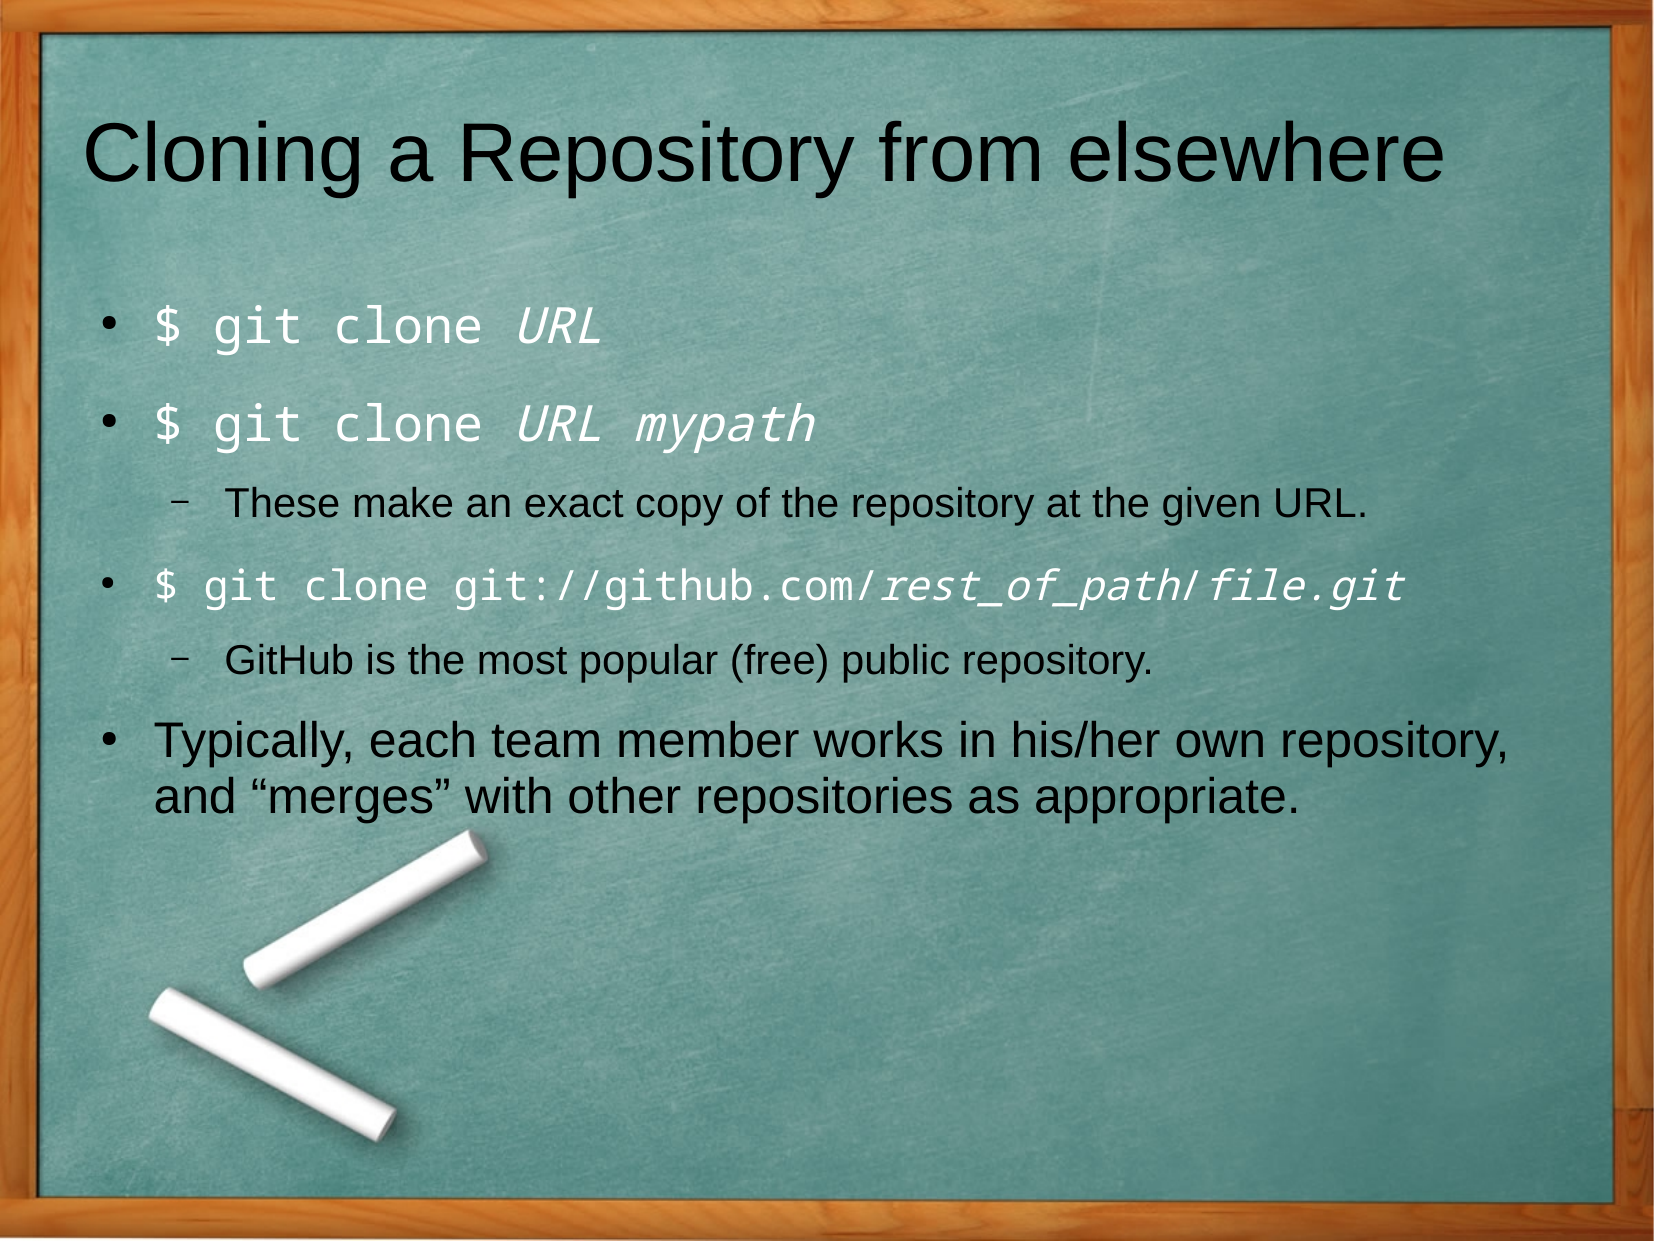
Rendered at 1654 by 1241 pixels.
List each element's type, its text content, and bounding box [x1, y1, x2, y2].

list $ git clone URL $ git clone URL mypath These make an exact copy of the repository at the given URL. $ git clone git://github.com/rest_of_path/file.git GitHub is the most popular (free) public repository. Typically, each team member works in his/her own repository, and “merges” with other repositories as appropriate. [82, 290, 1571, 1010]
picture [0, 0, 1654, 1241]
title Cloning a Repository from elsewhere [82, 49, 1571, 257]
